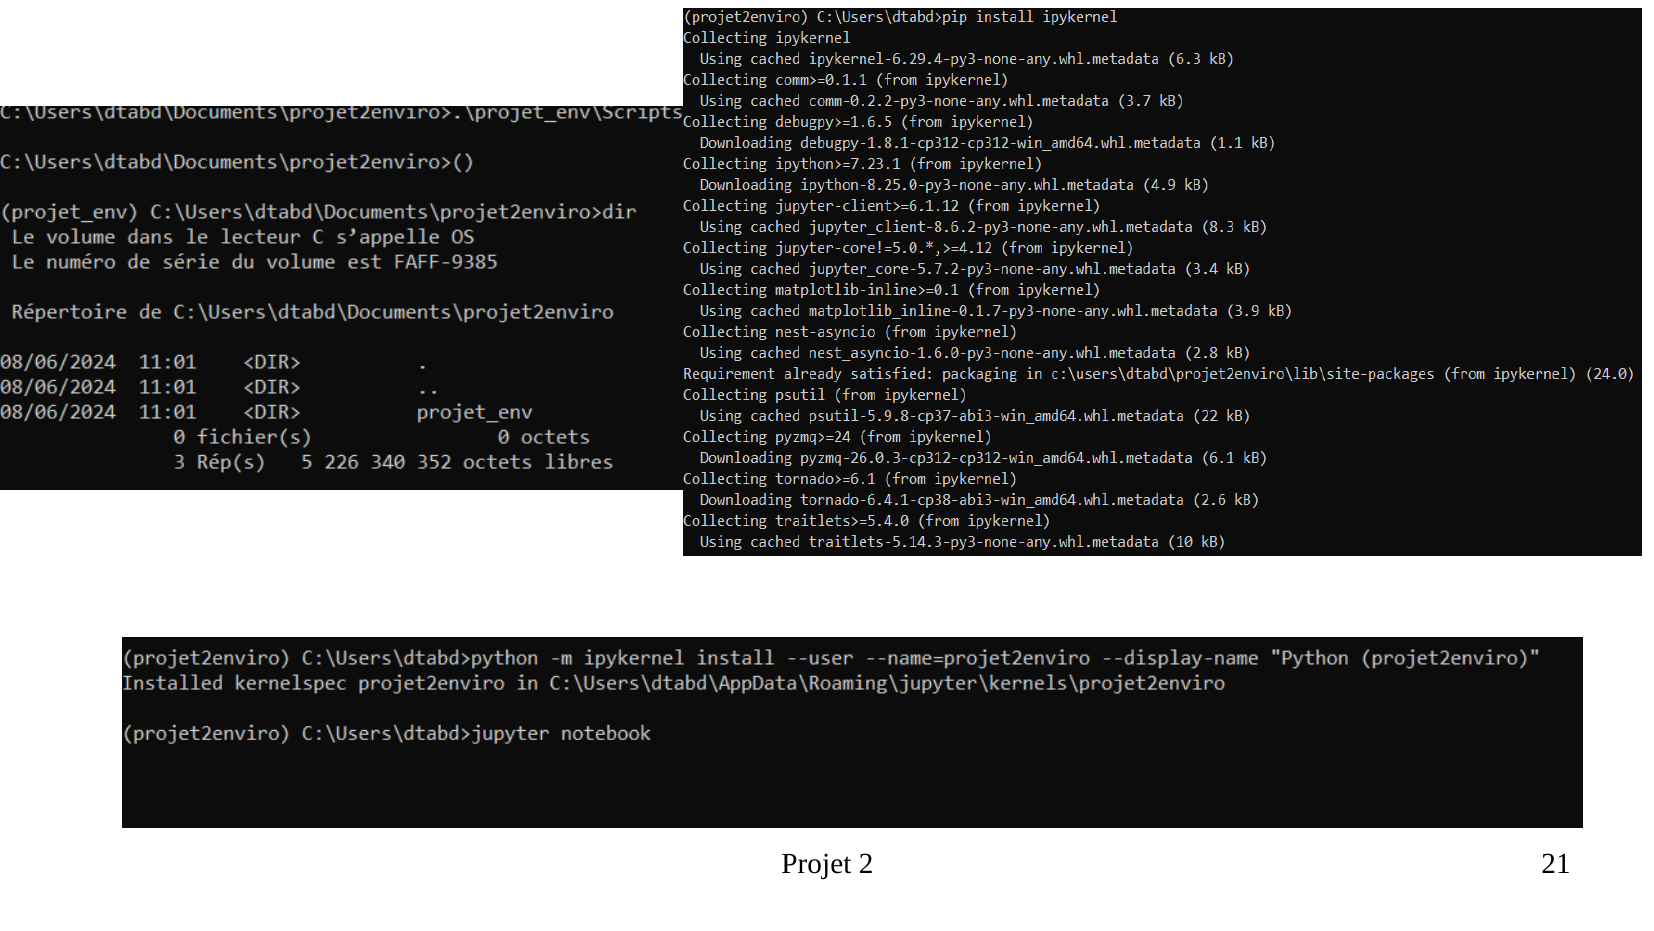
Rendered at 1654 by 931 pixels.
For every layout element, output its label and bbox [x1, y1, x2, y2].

picture [0, 8, 1642, 556]
picture [122, 637, 1583, 828]
